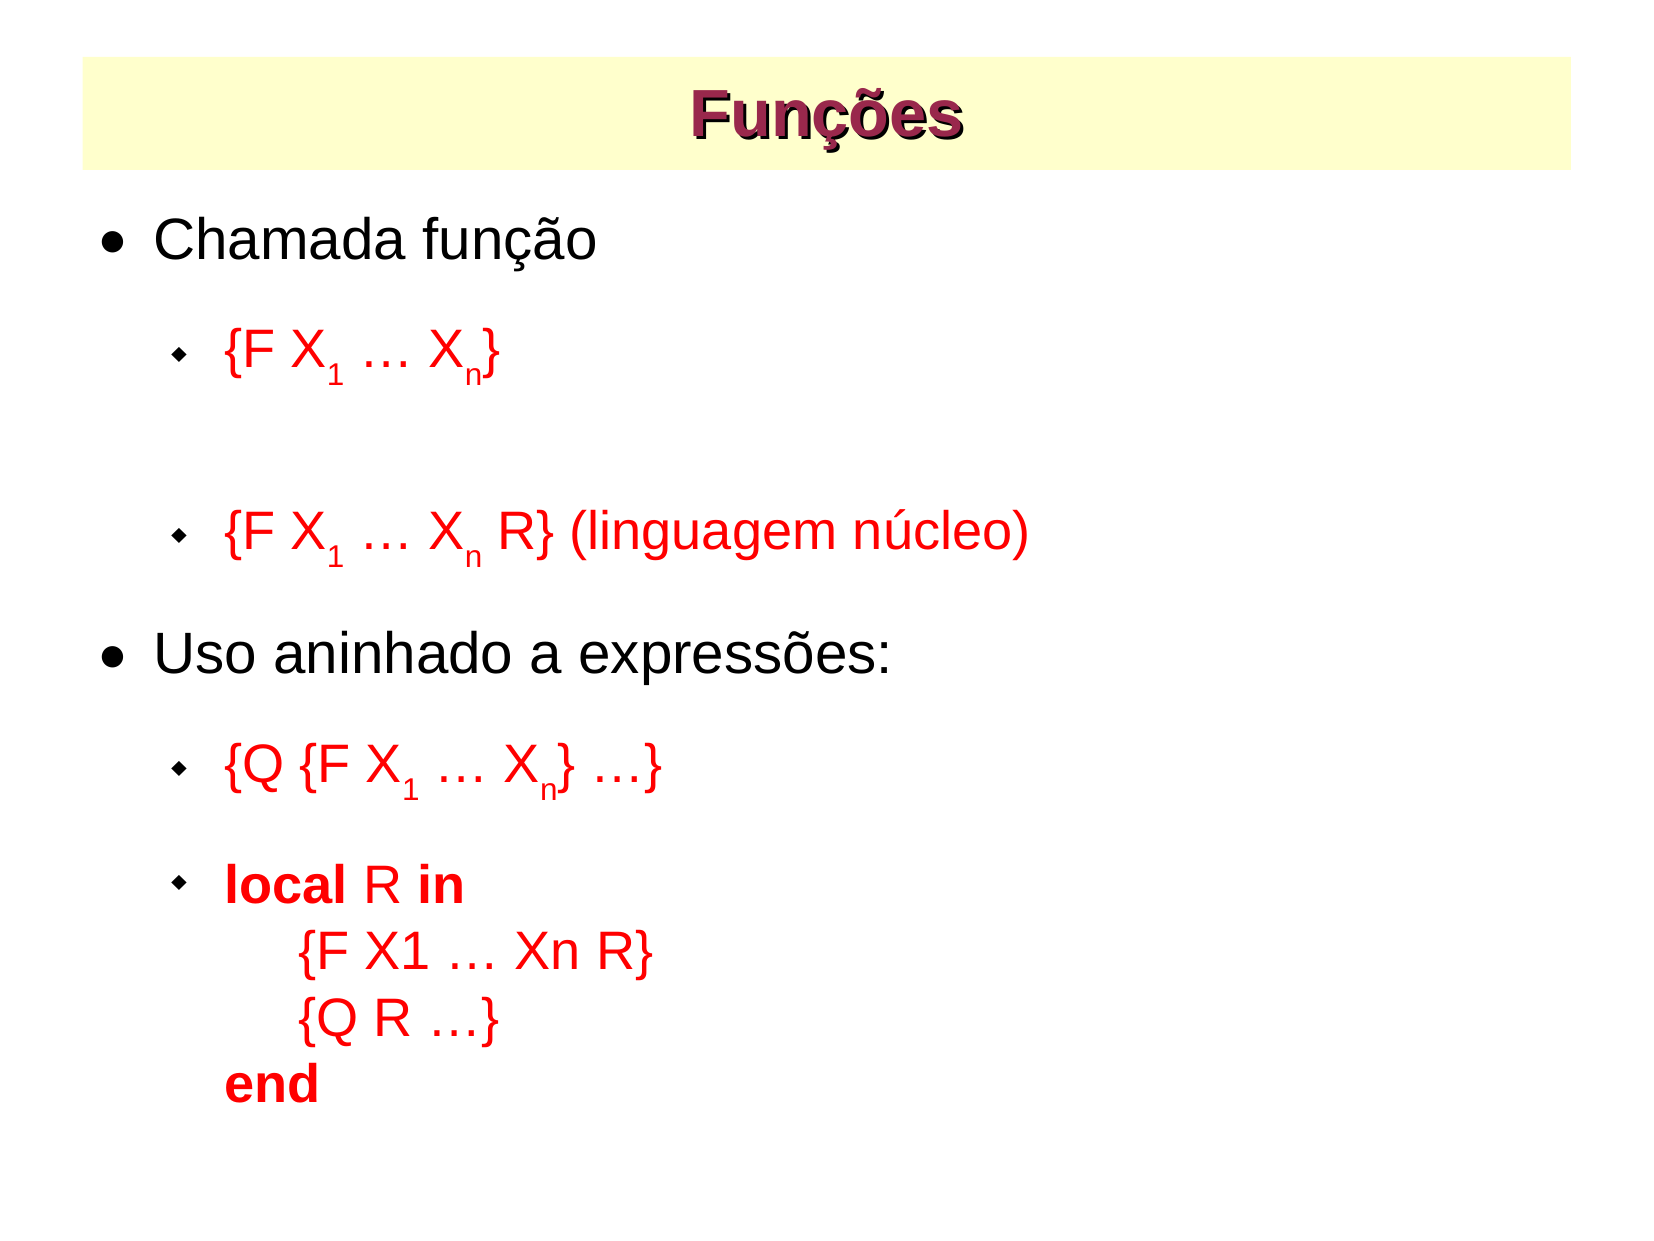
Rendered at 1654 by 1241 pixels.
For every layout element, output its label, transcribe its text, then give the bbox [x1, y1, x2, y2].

title Funções [82, 56, 1571, 170]
list Chamada função {F X1 … Xn} {F X1 … Xn R} (linguagem núcleo) Uso aninhado a expressões: {Q {F X1 … Xn} …} local R in {F X1 … Xn R} {Q R …} end [82, 206, 1571, 1137]
